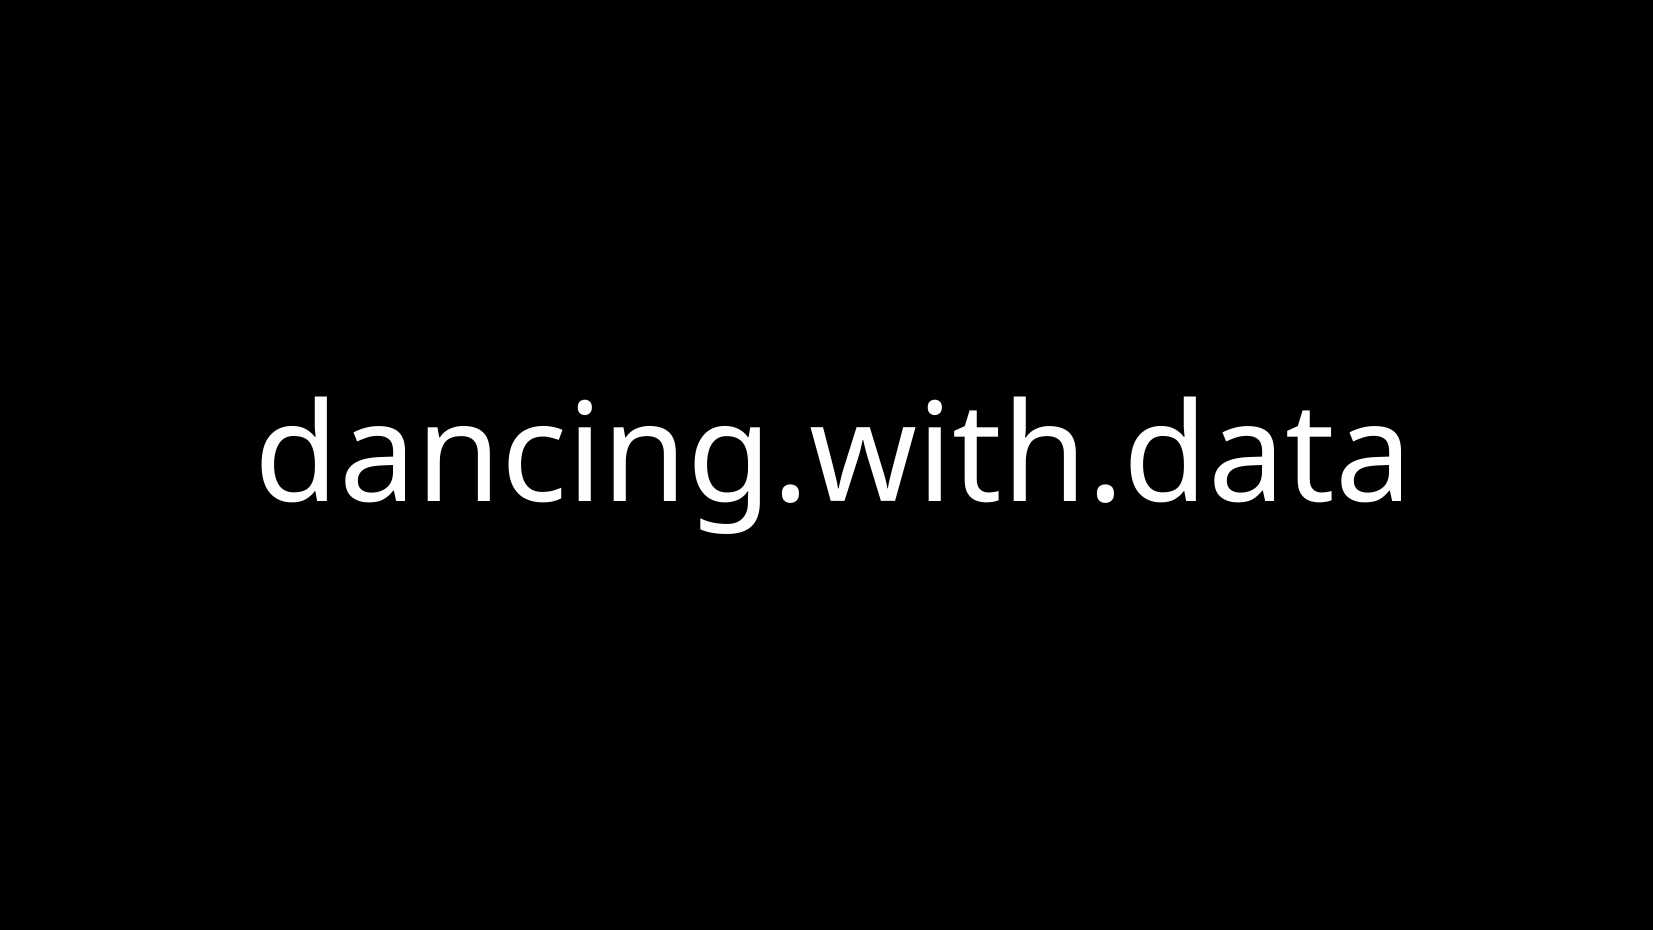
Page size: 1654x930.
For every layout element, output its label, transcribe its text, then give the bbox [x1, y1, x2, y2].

title dancing.with.data [90, 370, 1578, 526]
